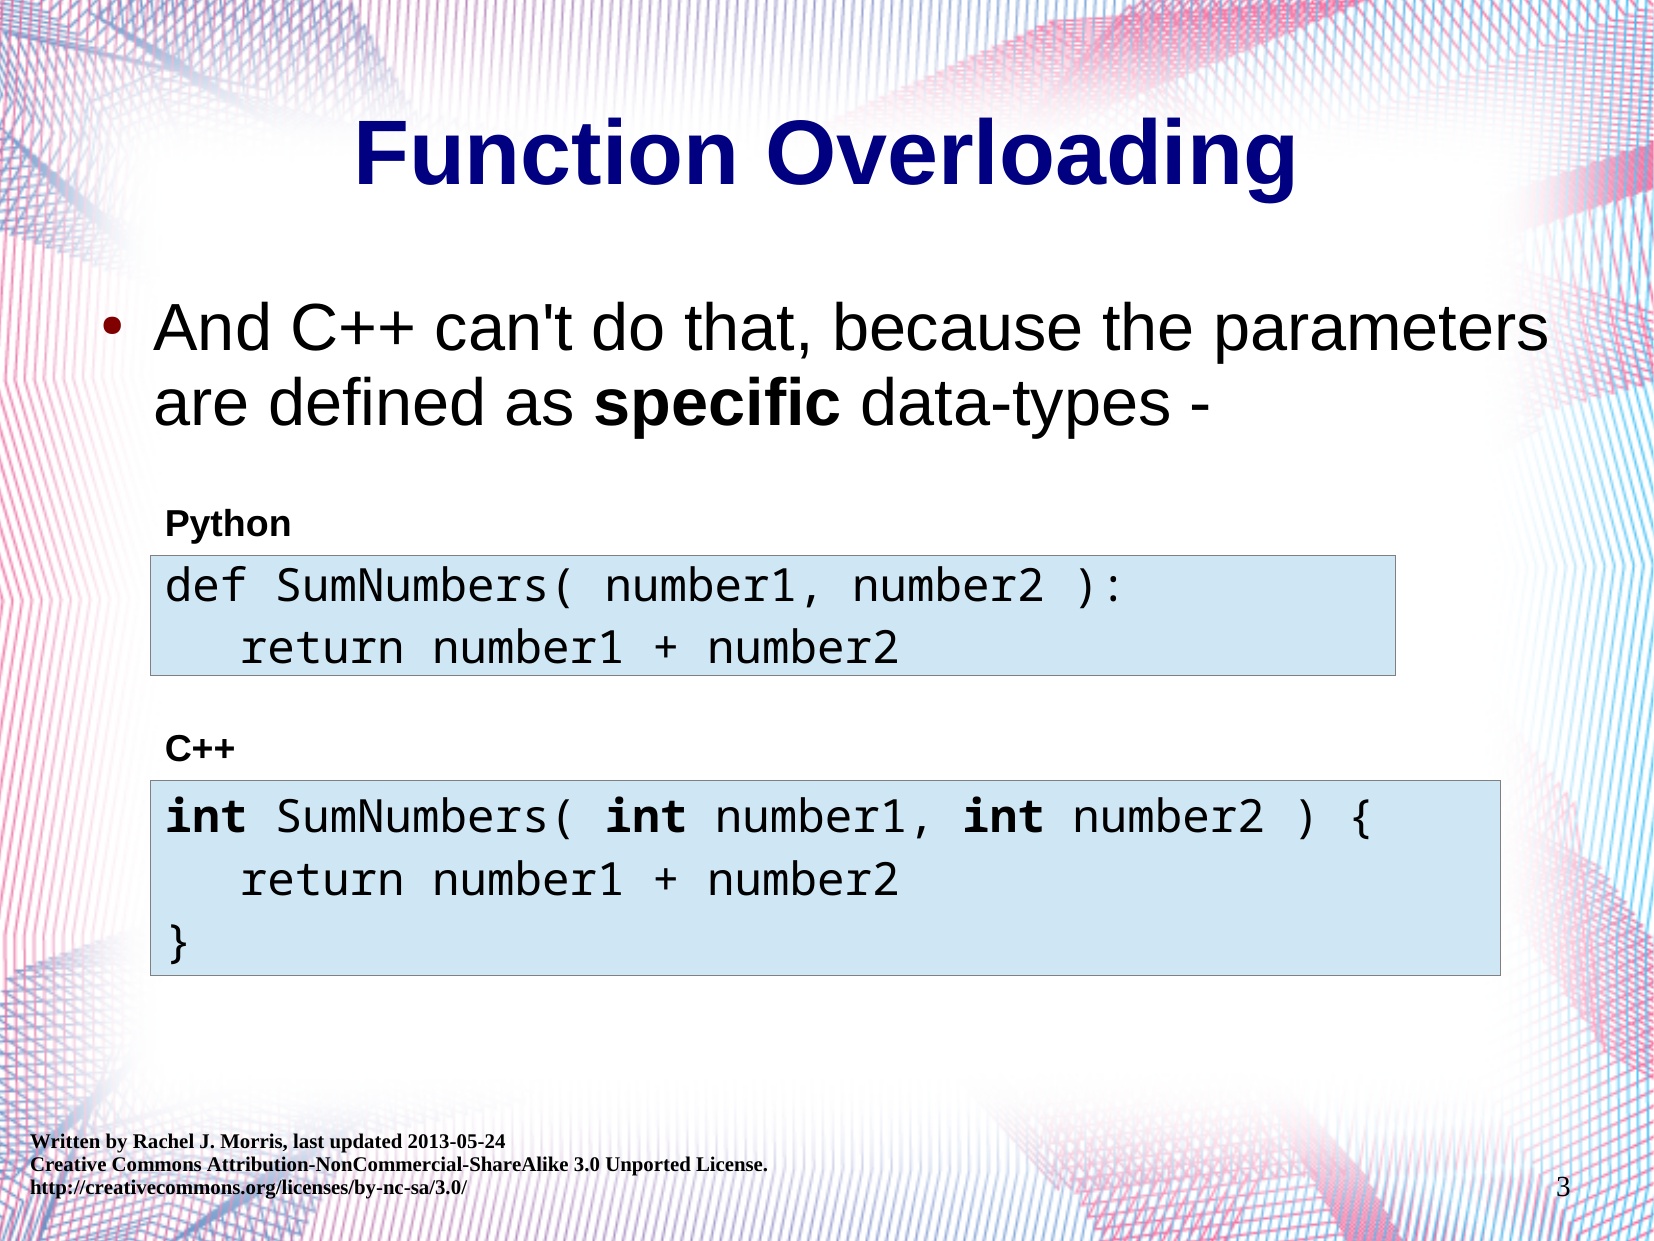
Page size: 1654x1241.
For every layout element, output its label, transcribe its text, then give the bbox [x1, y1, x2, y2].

list And C++ can't do that, because the parameters are defined as specific data-types - [82, 290, 1571, 526]
text_box int SumNumbers( int number1, int number2 ) { return number1 + number2 } [150, 780, 1501, 976]
title Function Overloading [82, 49, 1571, 257]
text_box def SumNumbers( number1, number2 ): return number1 + number2 [150, 555, 1396, 676]
picture [0, 0, 1654, 1241]
text_box Python [150, 495, 331, 552]
text_box C++ [150, 720, 331, 777]
